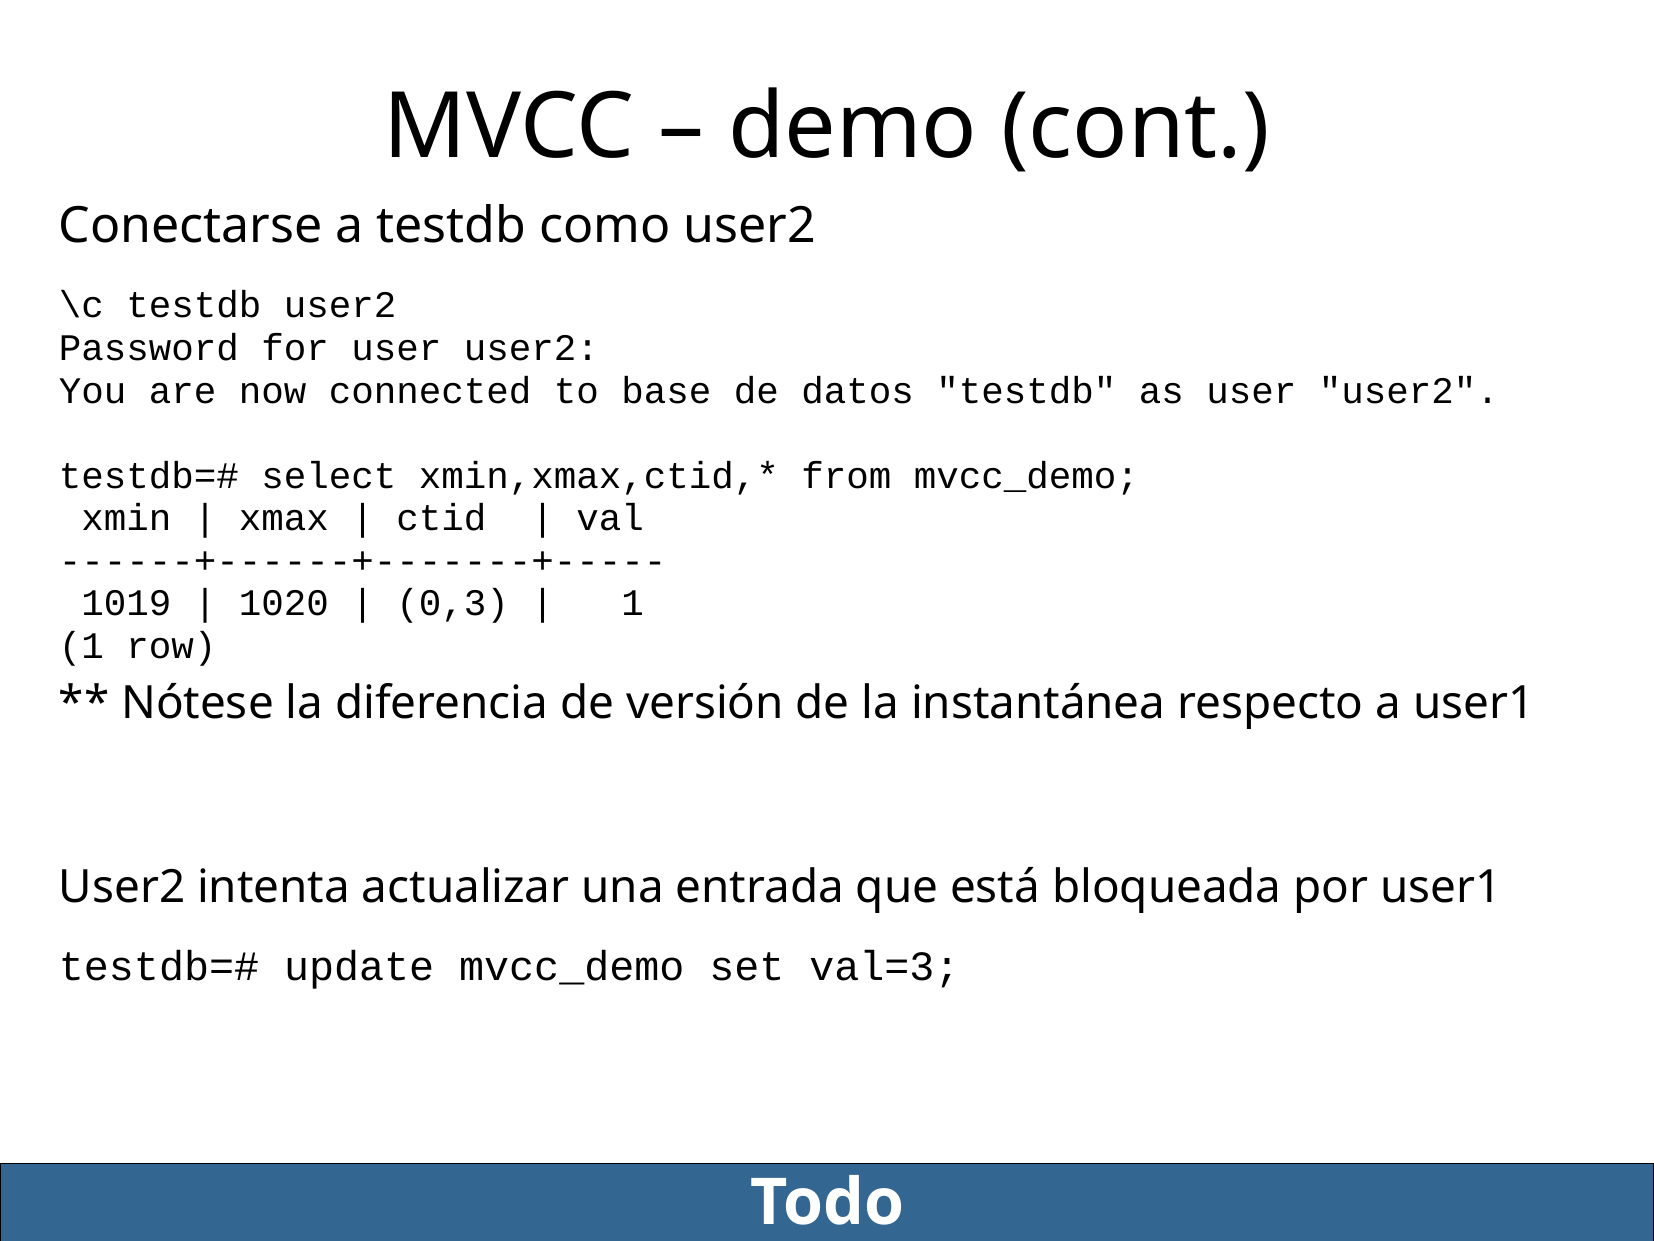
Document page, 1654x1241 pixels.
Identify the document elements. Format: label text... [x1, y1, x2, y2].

list Conectarse a testdb como user2 \c testdb user2 Password for user user2: You are now connected to base de datos "testdb" as user "user2". testdb=# select xmin,xmax,ctid,* from mvcc_demo; xmin | xmax | ctid | val ------+------+-------+----- 1019 | 1020 | (0,3) | 1 (1 row) ** Nótese la diferencia de versión de la instantánea respecto a user1 User2 intenta actualizar una entrada que está bloqueada por user1 testdb=# update mvcc_demo set val=3; [59, 188, 1595, 1241]
title MVCC – demo (cont.) [82, 49, 1571, 188]
